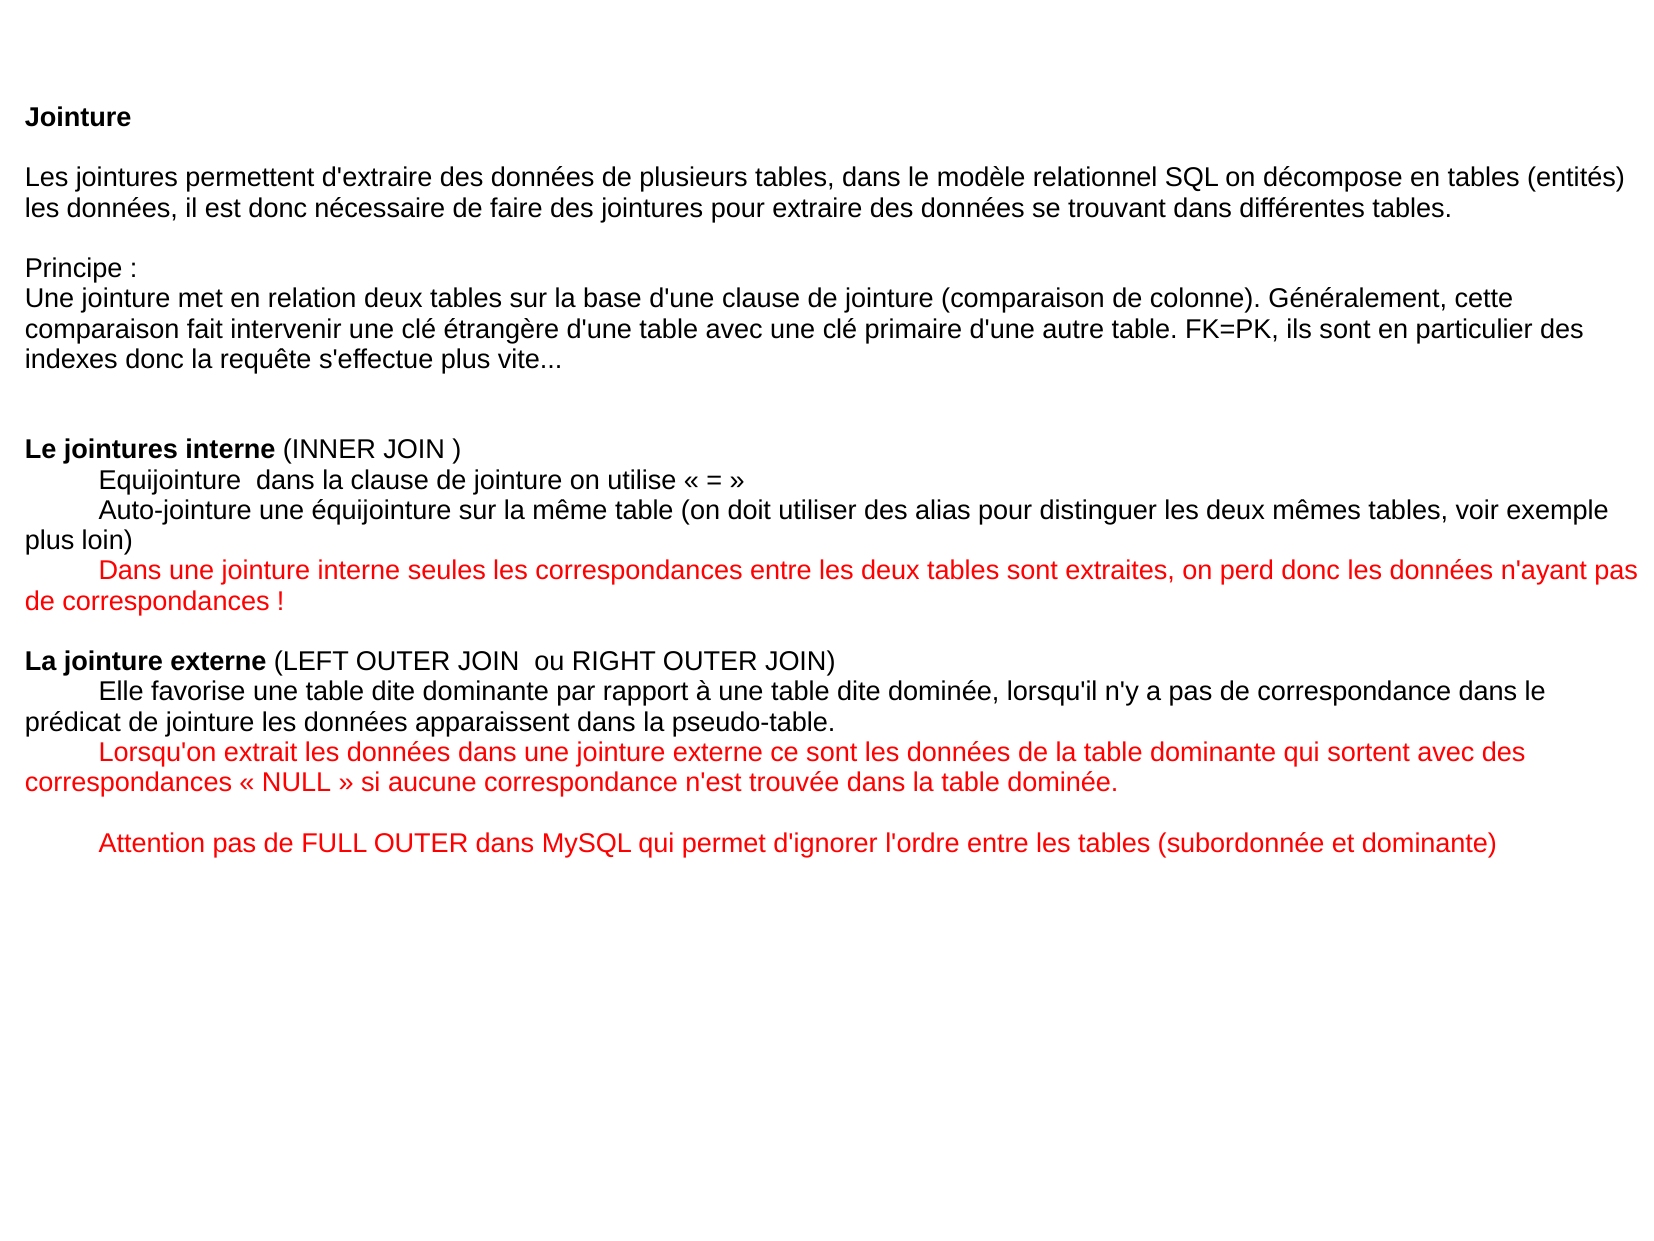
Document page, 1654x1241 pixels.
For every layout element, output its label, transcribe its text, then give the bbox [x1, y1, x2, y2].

text_box Jointure Les jointures permettent d'extraire des données de plusieurs tables, dans le modèle relationnel SQL on décompose en tables (entités) les données, il est donc nécessaire de faire des jointures pour extraire des données se trouvant dans différentes tables. Principe : Une jointure met en relation deux tables sur la base d'une clause de jointure (comparaison de colonne). Généralement, cette comparaison fait intervenir une clé étrangère d'une table avec une clé primaire d'une autre table. FK=PK, ils sont en particulier des indexes donc la requête s'effectue plus vite... Le jointures interne (INNER JOIN ) Equijointure dans la clause de jointure on utilise « = » Auto-jointure une équijointure sur la même table (on doit utiliser des alias pour distinguer les deux mêmes tables, voir exemple plus loin) Dans une jointure interne seules les correspondances entre les deux tables sont extraites, on perd donc les données n'ayant pas de correspondances ! La jointure externe (LEFT OUTER JOIN ou RIGHT OUTER JOIN) Elle favorise une table dite dominante par rapport à une table dite dominée, lorsqu'il n'y a pas de correspondance dans le prédicat de jointure les données apparaissent dans la pseudo-table. Lorsqu'on extrait les données dans une jointure externe ce sont les données de la table dominante qui sortent avec des correspondances « NULL » si aucune correspondance n'est trouvée dans la table dominée. Attention pas de FULL OUTER dans MySQL qui permet d'ignorer l'ordre entre les tables (subordonnée et dominante) [10, 94, 1654, 1241]
